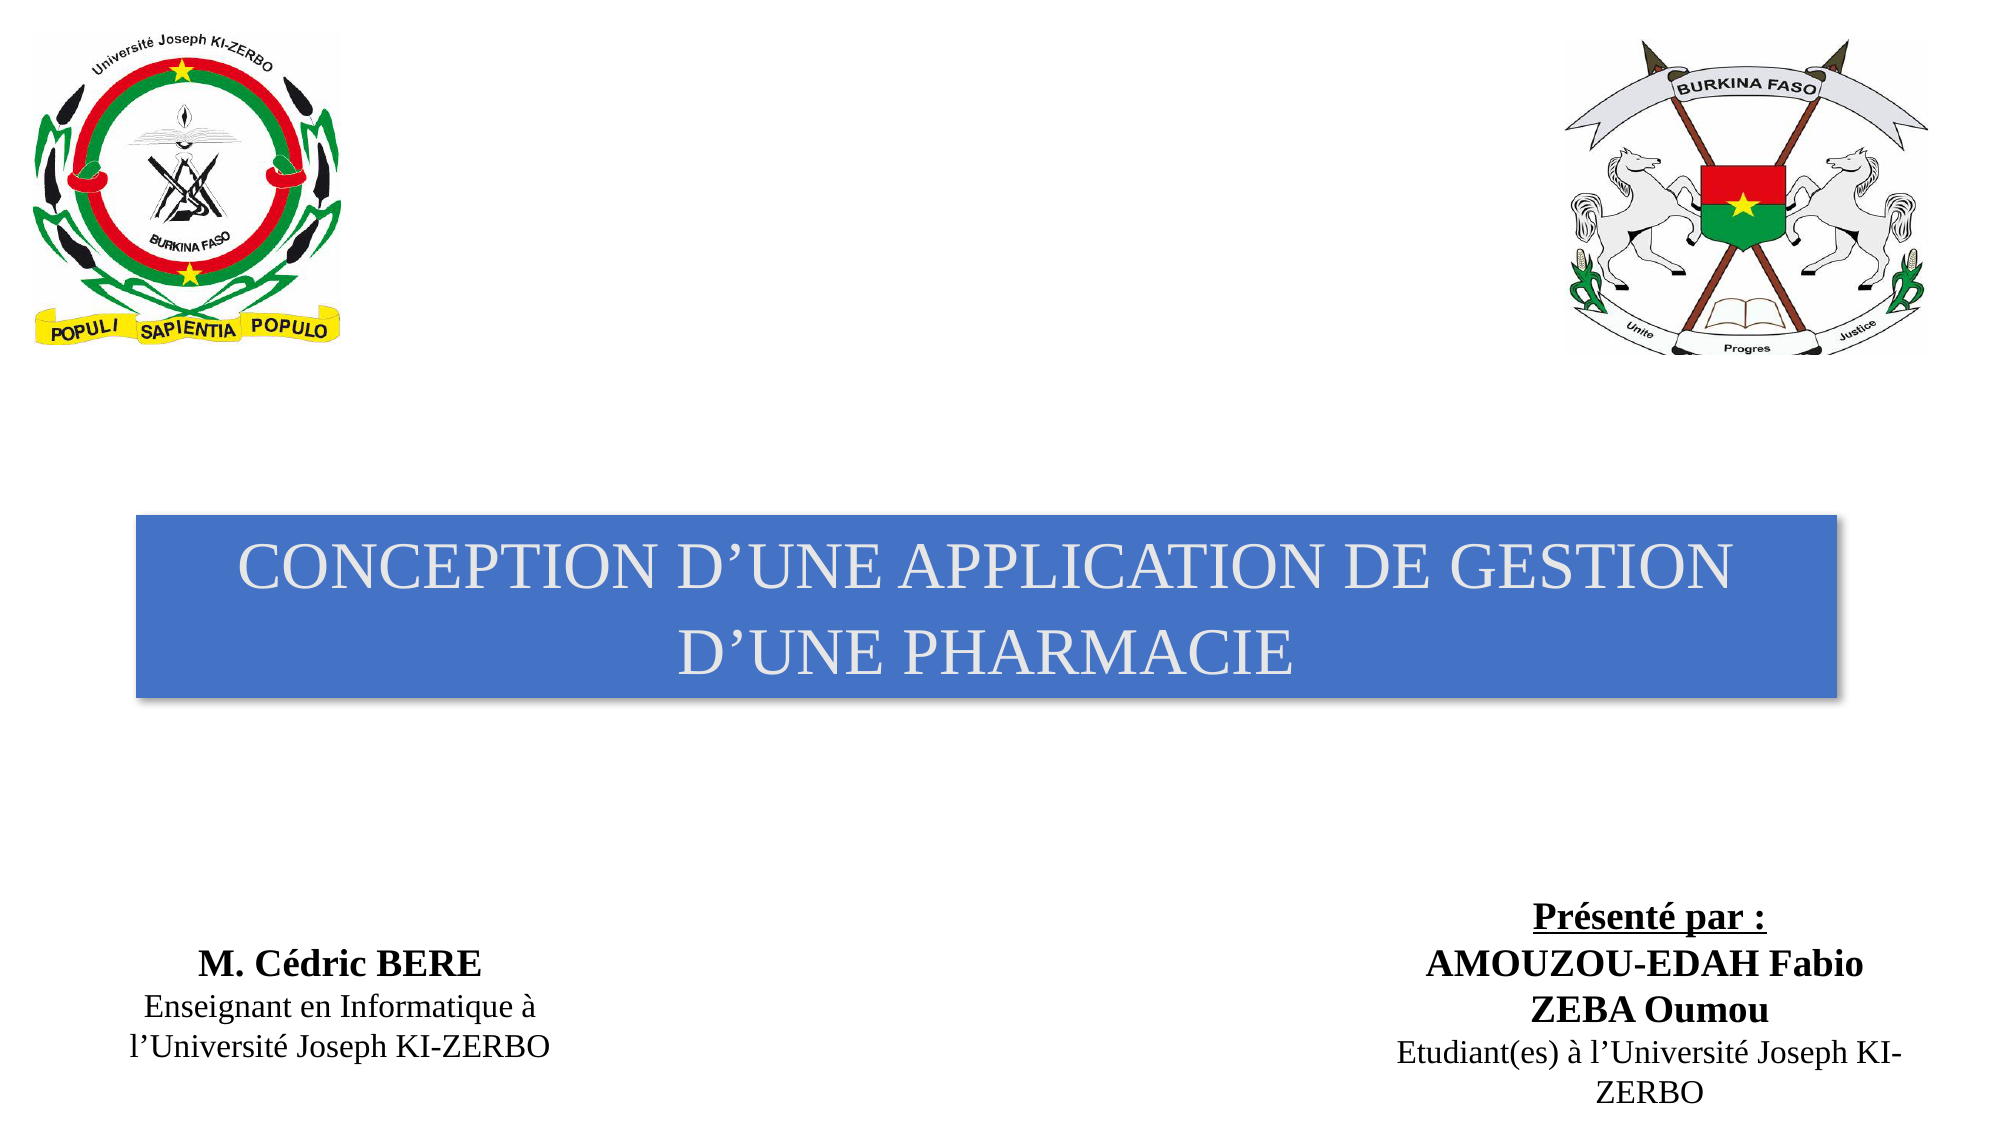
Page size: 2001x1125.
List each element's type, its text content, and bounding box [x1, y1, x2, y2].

picture [33, 31, 341, 345]
picture [1564, 39, 1929, 355]
text_box CONCEPTION D’UNE APPLICATION DE GESTION D’UNE PHARMACIE [136, 515, 1837, 698]
text_box Présenté par : AMOUZOU-EDAH Fabio ZEBA Oumou Etudiant(es) à l’Université Joseph KI-ZERBO [1333, 880, 1967, 1125]
text_box M. Cédric BERE Enseignant en Informatique à l’Université Joseph KI-ZERBO [40, 880, 641, 1092]
